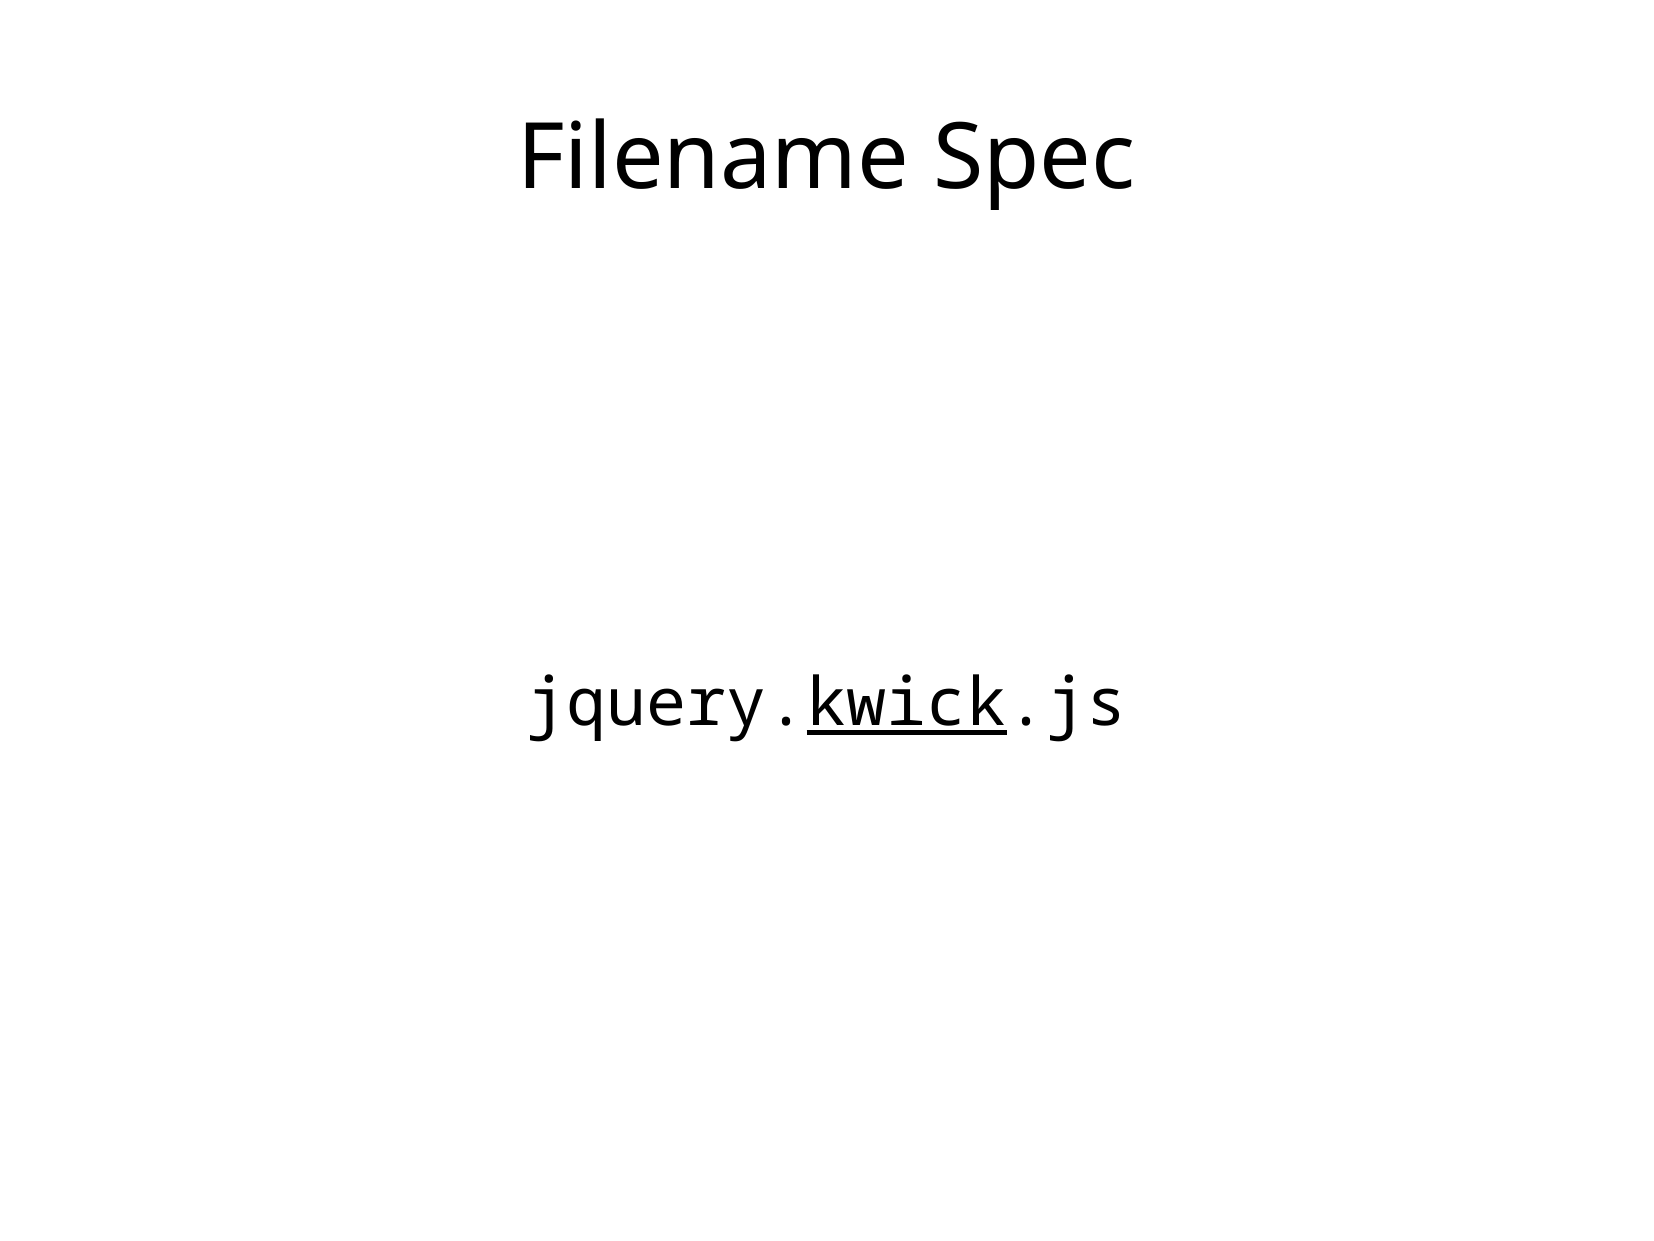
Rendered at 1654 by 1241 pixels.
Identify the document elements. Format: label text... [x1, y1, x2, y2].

title Filename Spec [82, 56, 1571, 250]
subtitle jquery.kwick.js [82, 297, 1571, 1102]
